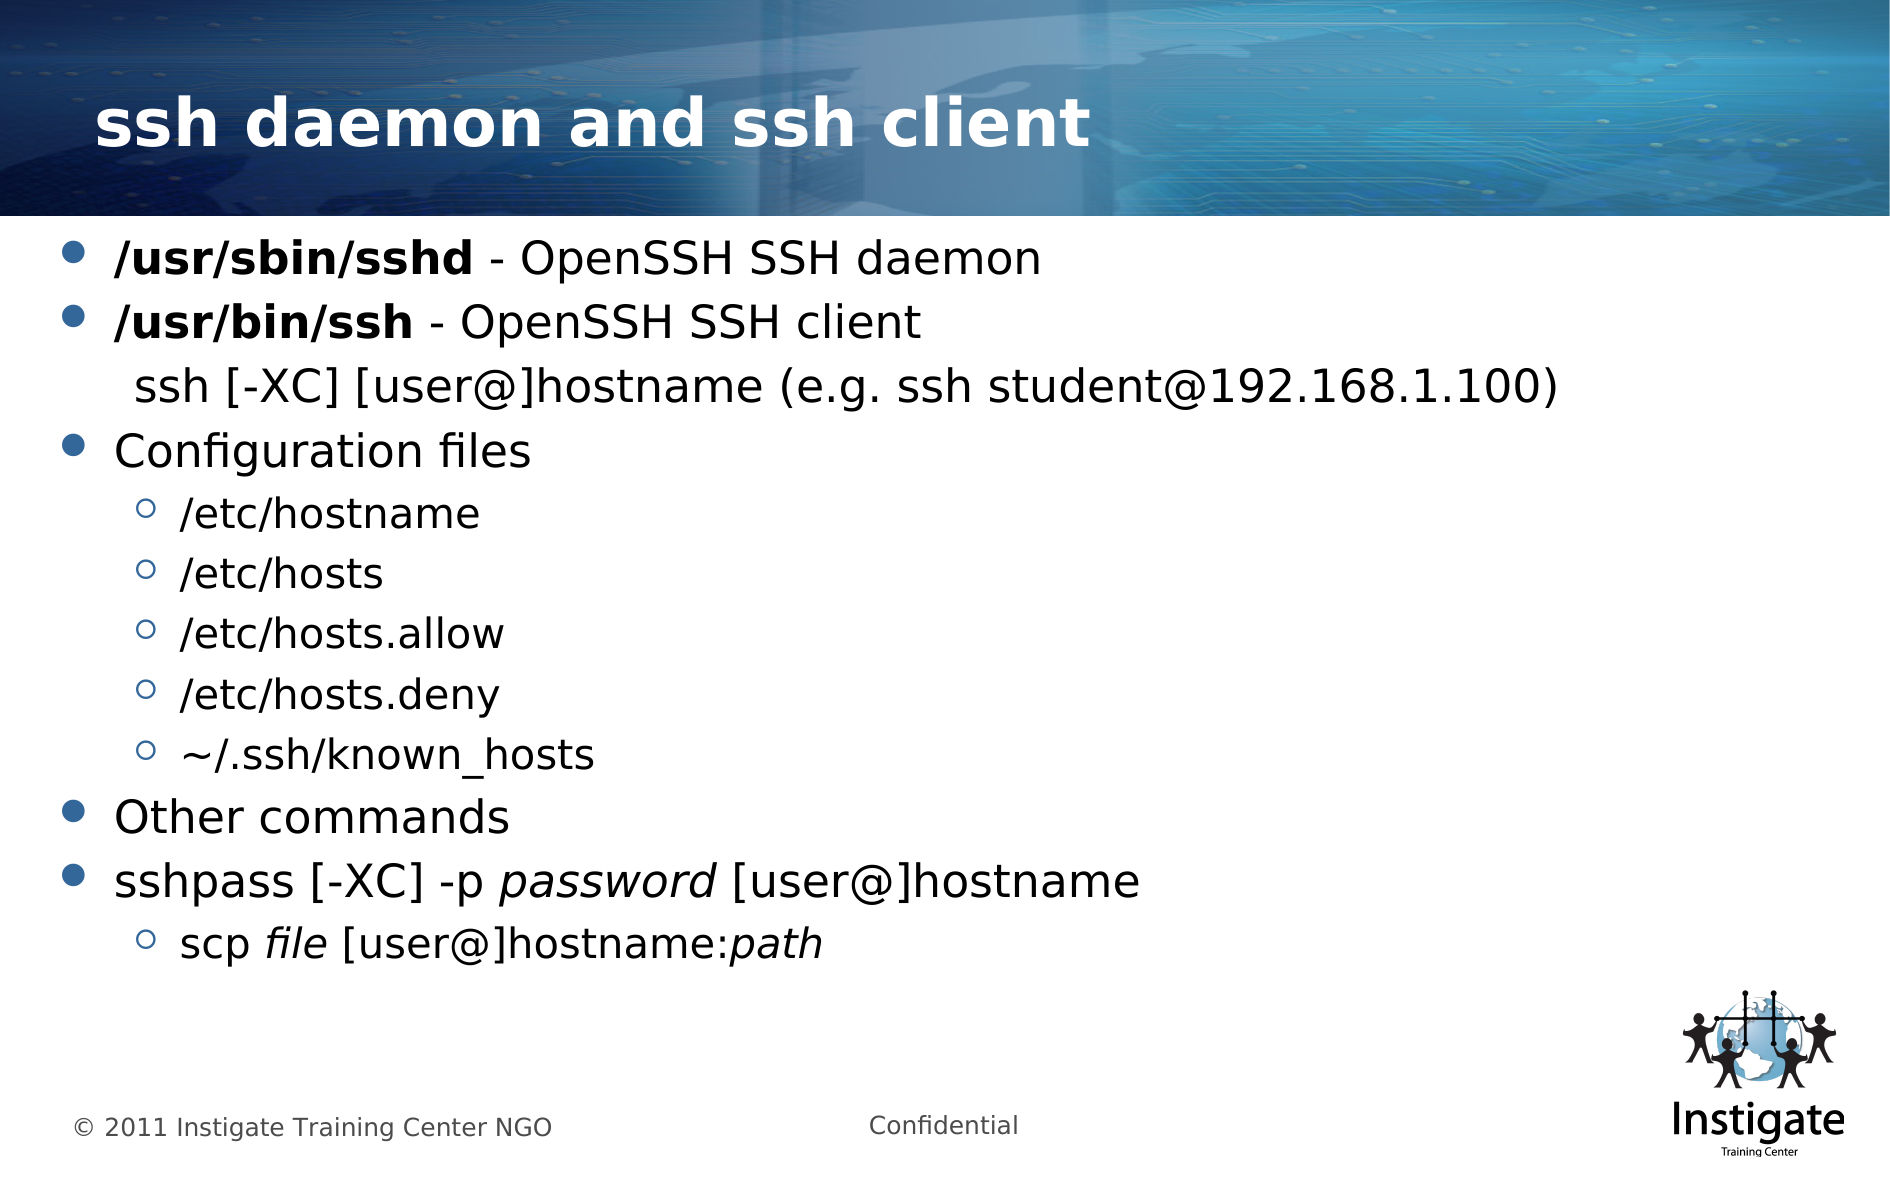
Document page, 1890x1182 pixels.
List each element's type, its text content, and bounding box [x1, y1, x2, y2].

picture [1674, 990, 1844, 1157]
title ssh daemon and ssh client [94, 54, 1793, 210]
picture [0, 0, 1890, 216]
list /usr/sbin/sshd - OpenSSH SSH daemon /usr/bin/ssh - OpenSSH SSH client ssh [-XC] [user@]hostname (e.g. ssh student@192.168.1.100) Configuration files /etc/hostname /etc/hosts /etc/hosts.allow /etc/hosts.deny ~/.ssh/known_hosts Other commands sshpass [-XC] -p password [user@]hostname scp file [user@]hostname:path [59, 236, 1831, 1001]
